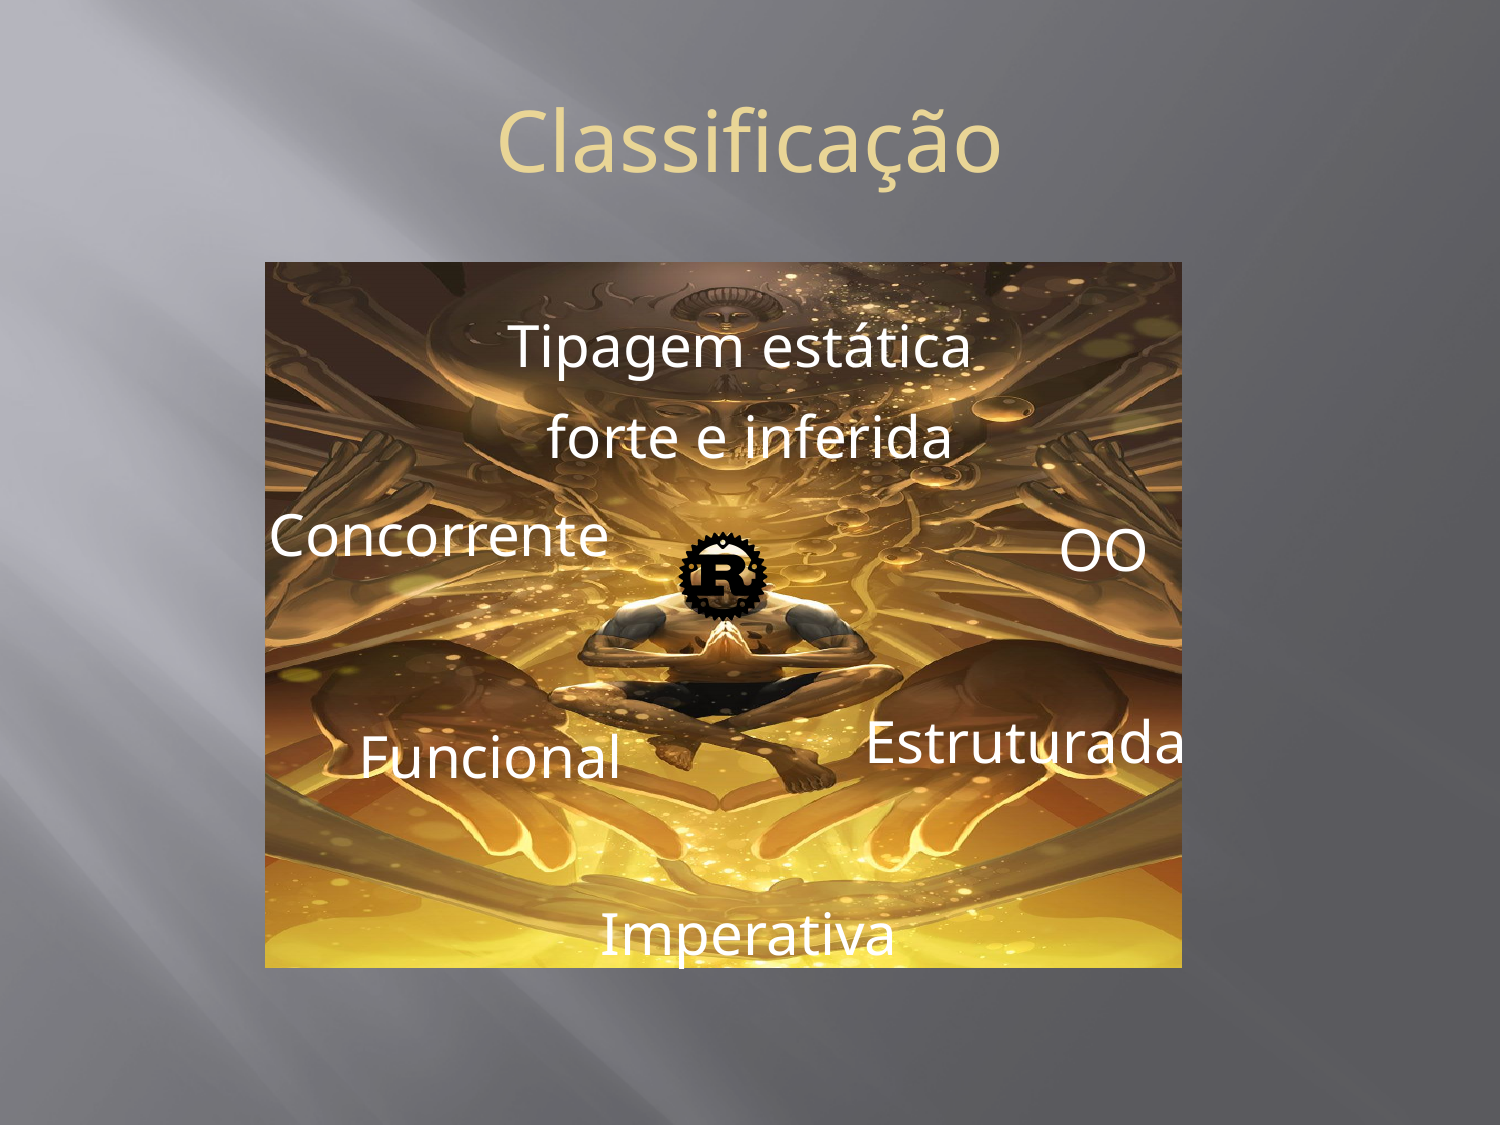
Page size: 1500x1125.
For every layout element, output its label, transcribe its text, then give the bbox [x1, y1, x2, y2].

text_box Estruturada [826, 693, 1323, 768]
text_box Tipagem estática forte e inferida [402, 297, 1093, 443]
text_box Imperativa [563, 885, 1034, 960]
text_box Classificação [75, 45, 1425, 233]
text_box Funcional [321, 708, 798, 783]
picture [0, 0, 1500, 1125]
text_box OO [1020, 501, 1300, 577]
text_box Concorrente [231, 486, 739, 562]
